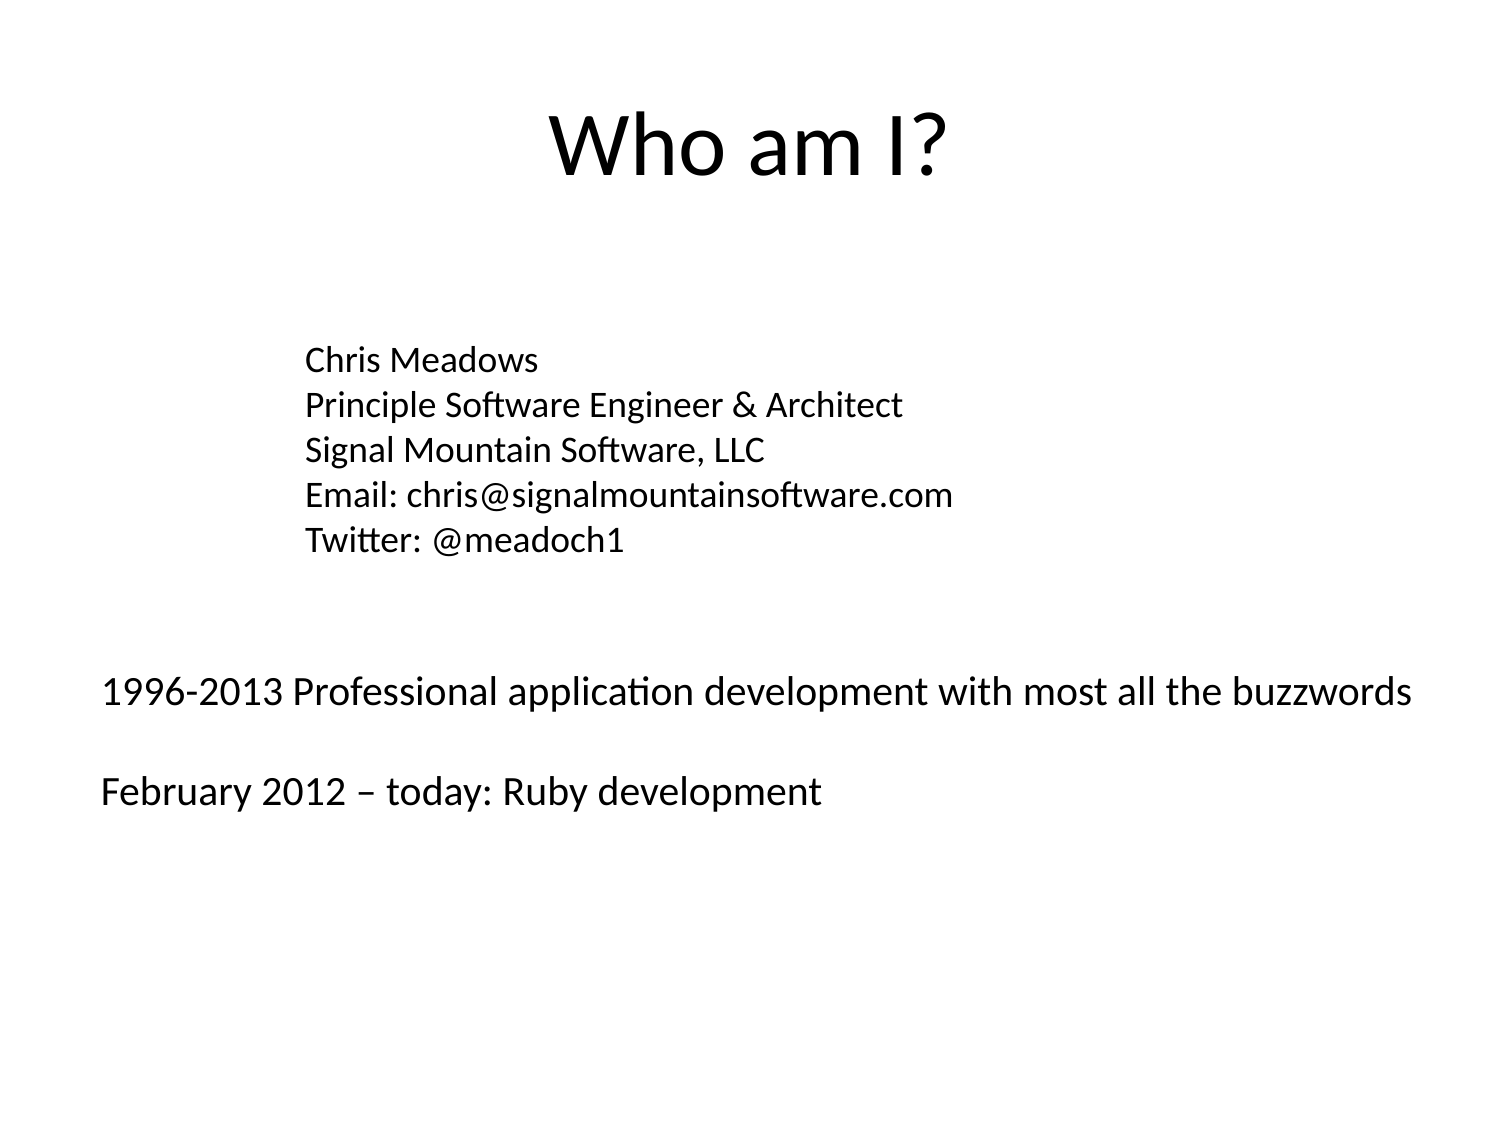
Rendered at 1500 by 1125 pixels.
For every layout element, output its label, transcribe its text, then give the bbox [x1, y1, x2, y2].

text_box 1996-2013 Professional application development with most all the buzzwords February 2012 – today: Ruby development [86, 656, 1466, 821]
title Who am I? [75, 45, 1425, 233]
text_box Chris Meadows Principle Software Engineer & Architect Signal Mountain Software, LLC Email: chris@signalmountainsoftware.com Twitter: @meadoch1 [290, 327, 1189, 568]
